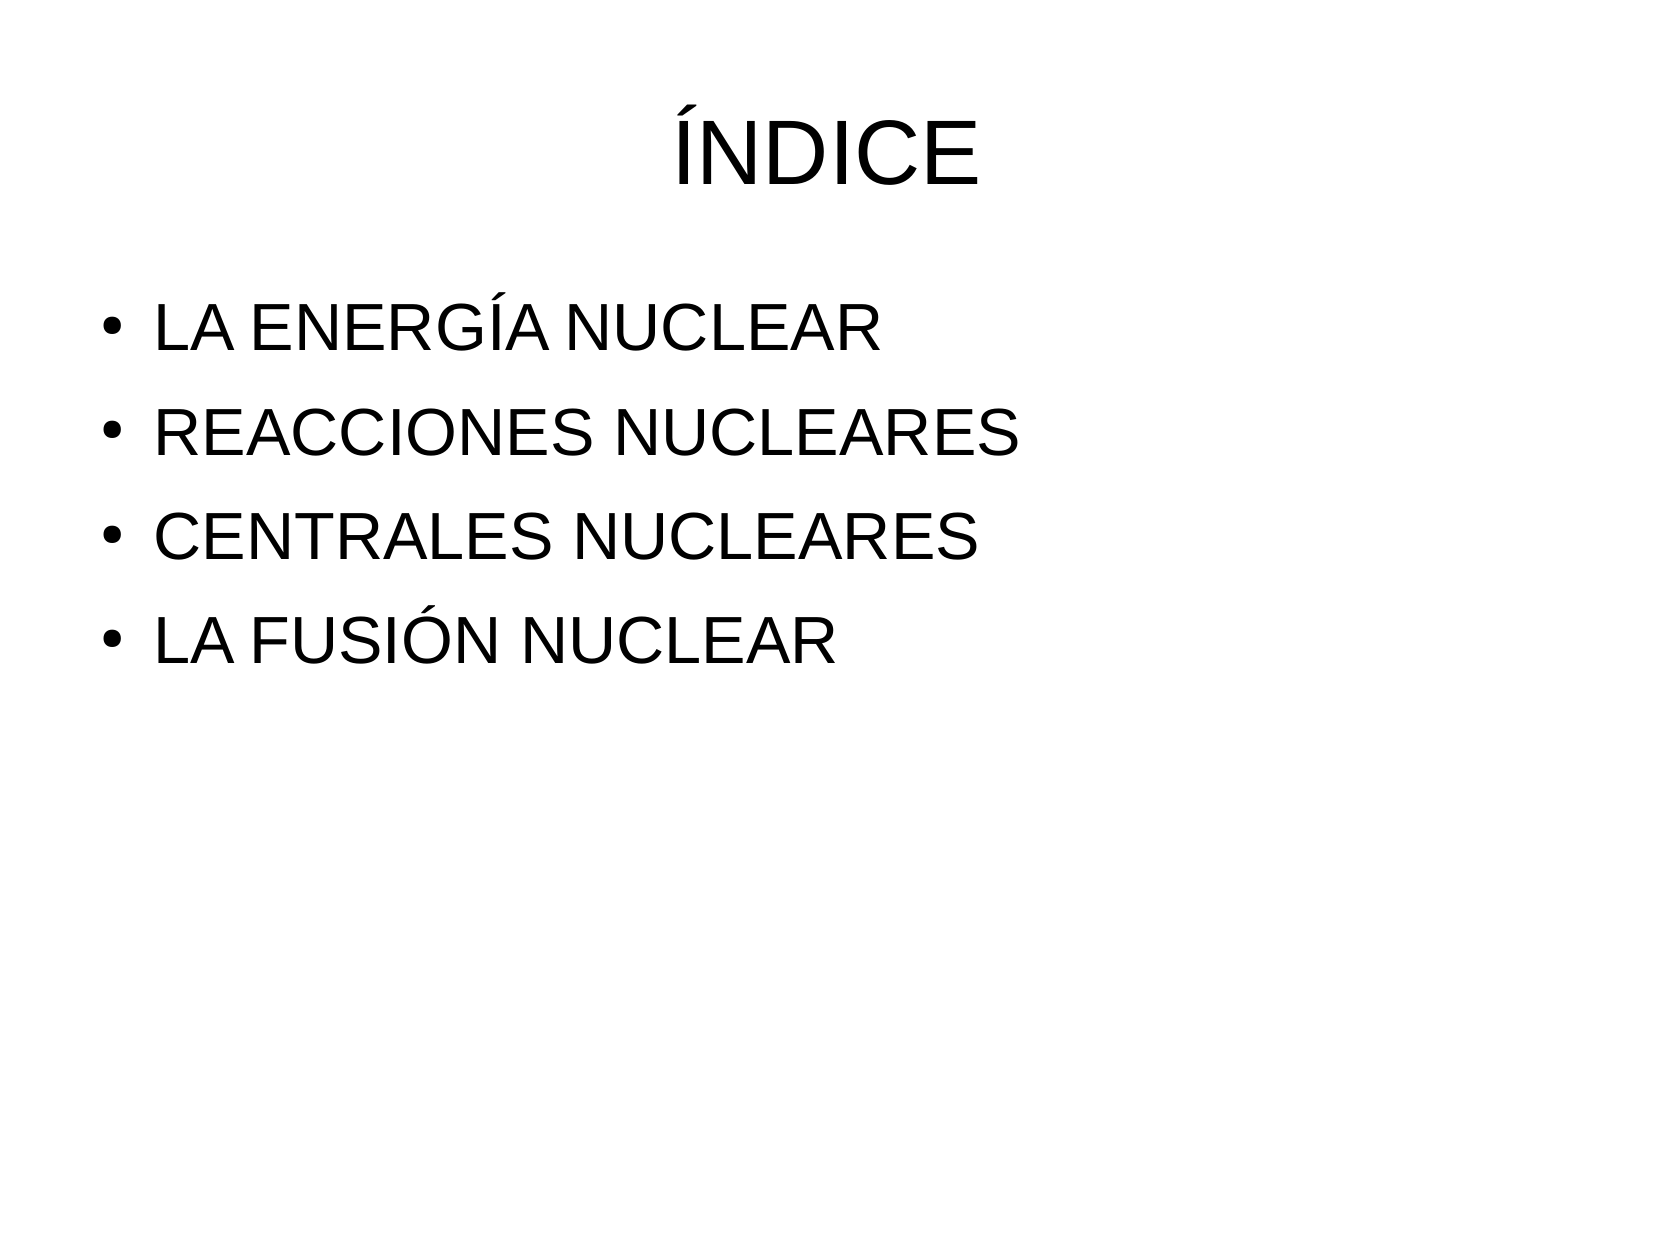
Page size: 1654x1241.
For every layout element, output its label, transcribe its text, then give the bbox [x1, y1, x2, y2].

list LA ENERGÍA NUCLEAR REACCIONES NUCLEARES CENTRALES NUCLEARES LA FUSIÓN NUCLEAR [82, 290, 1571, 1109]
title ÍNDICE [82, 49, 1571, 257]
